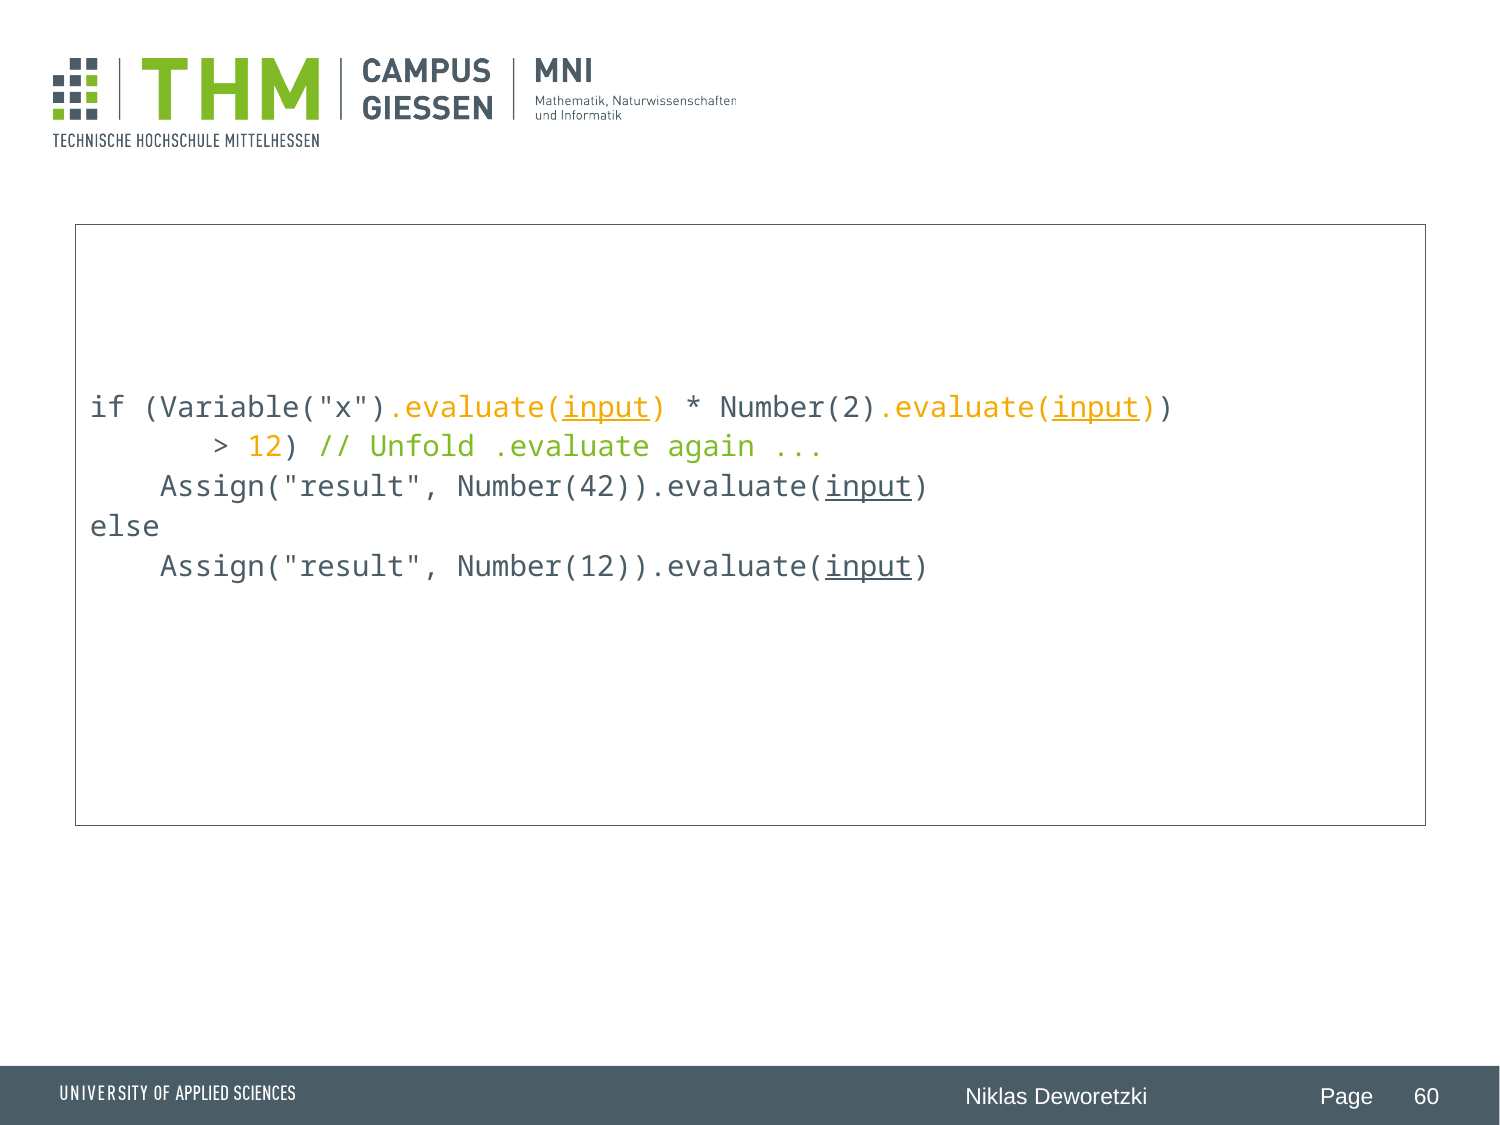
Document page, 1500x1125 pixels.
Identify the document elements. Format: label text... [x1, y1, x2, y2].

picture [59, 1082, 296, 1104]
picture [53, 58, 736, 147]
text_box if (Variable("x").evaluate(input) * Number(2).evaluate(input)) > 12) // Unfold .evaluate again ... Assign("result", Number(42)).evaluate(input) else Assign("result", Number(12)).evaluate(input) [75, 224, 1426, 826]
slide_number <number> [1376, 1073, 1455, 1118]
